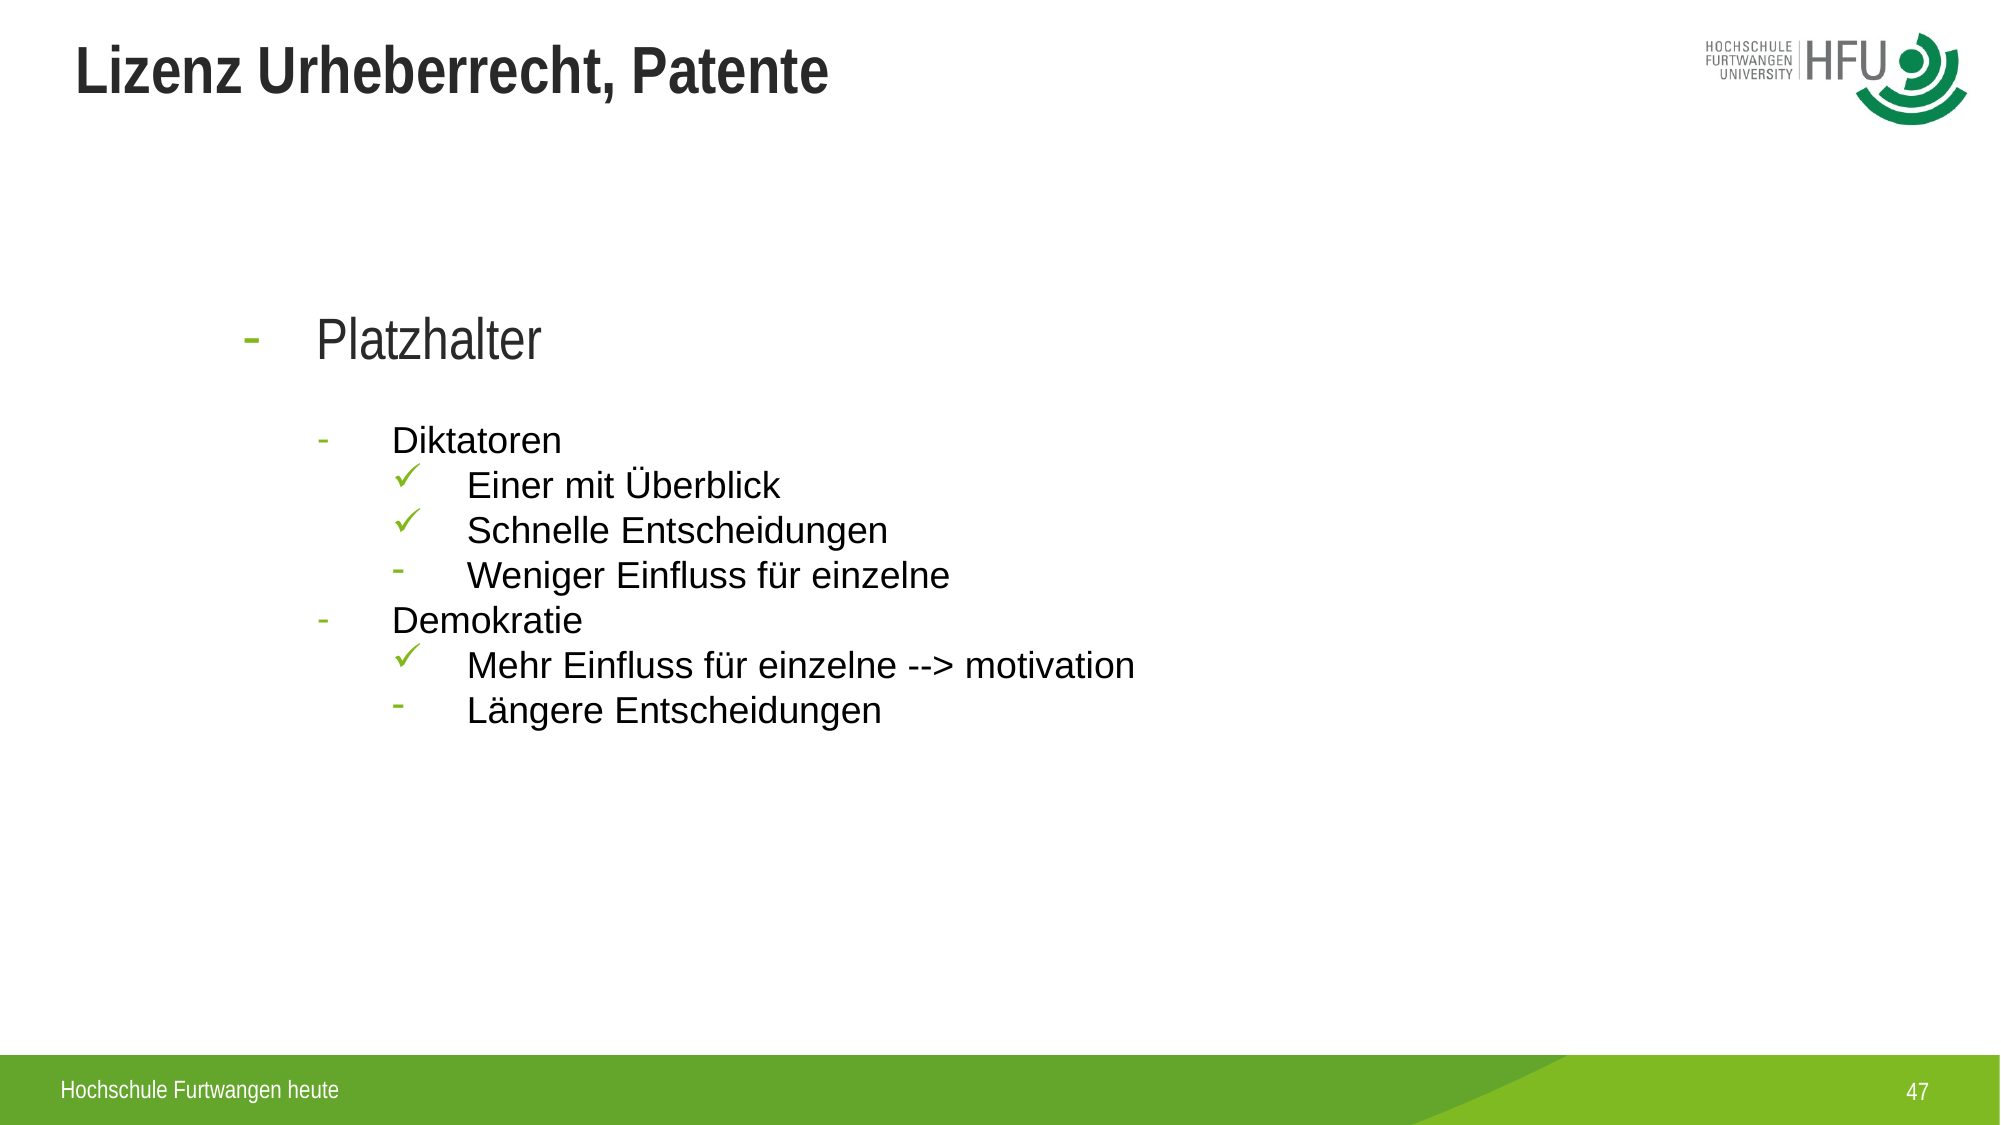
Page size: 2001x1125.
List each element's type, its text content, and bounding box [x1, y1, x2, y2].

picture [1689, 19, 1981, 137]
picture [0, 1055, 2000, 1125]
text_box <number> [1672, 1057, 1945, 1124]
text_box Lizenz Urheberrecht, Patente [60, 28, 1591, 102]
text_box Hochschule Furtwangen heute [60, 1058, 985, 1119]
text_box Platzhalter Diktatoren Einer mit Überblick Schnelle Entscheidungen Weniger Einfluss für einzelne Demokratie Mehr Einfluss für einzelne --> motivation Längere Entscheidungen [151, 248, 1642, 830]
